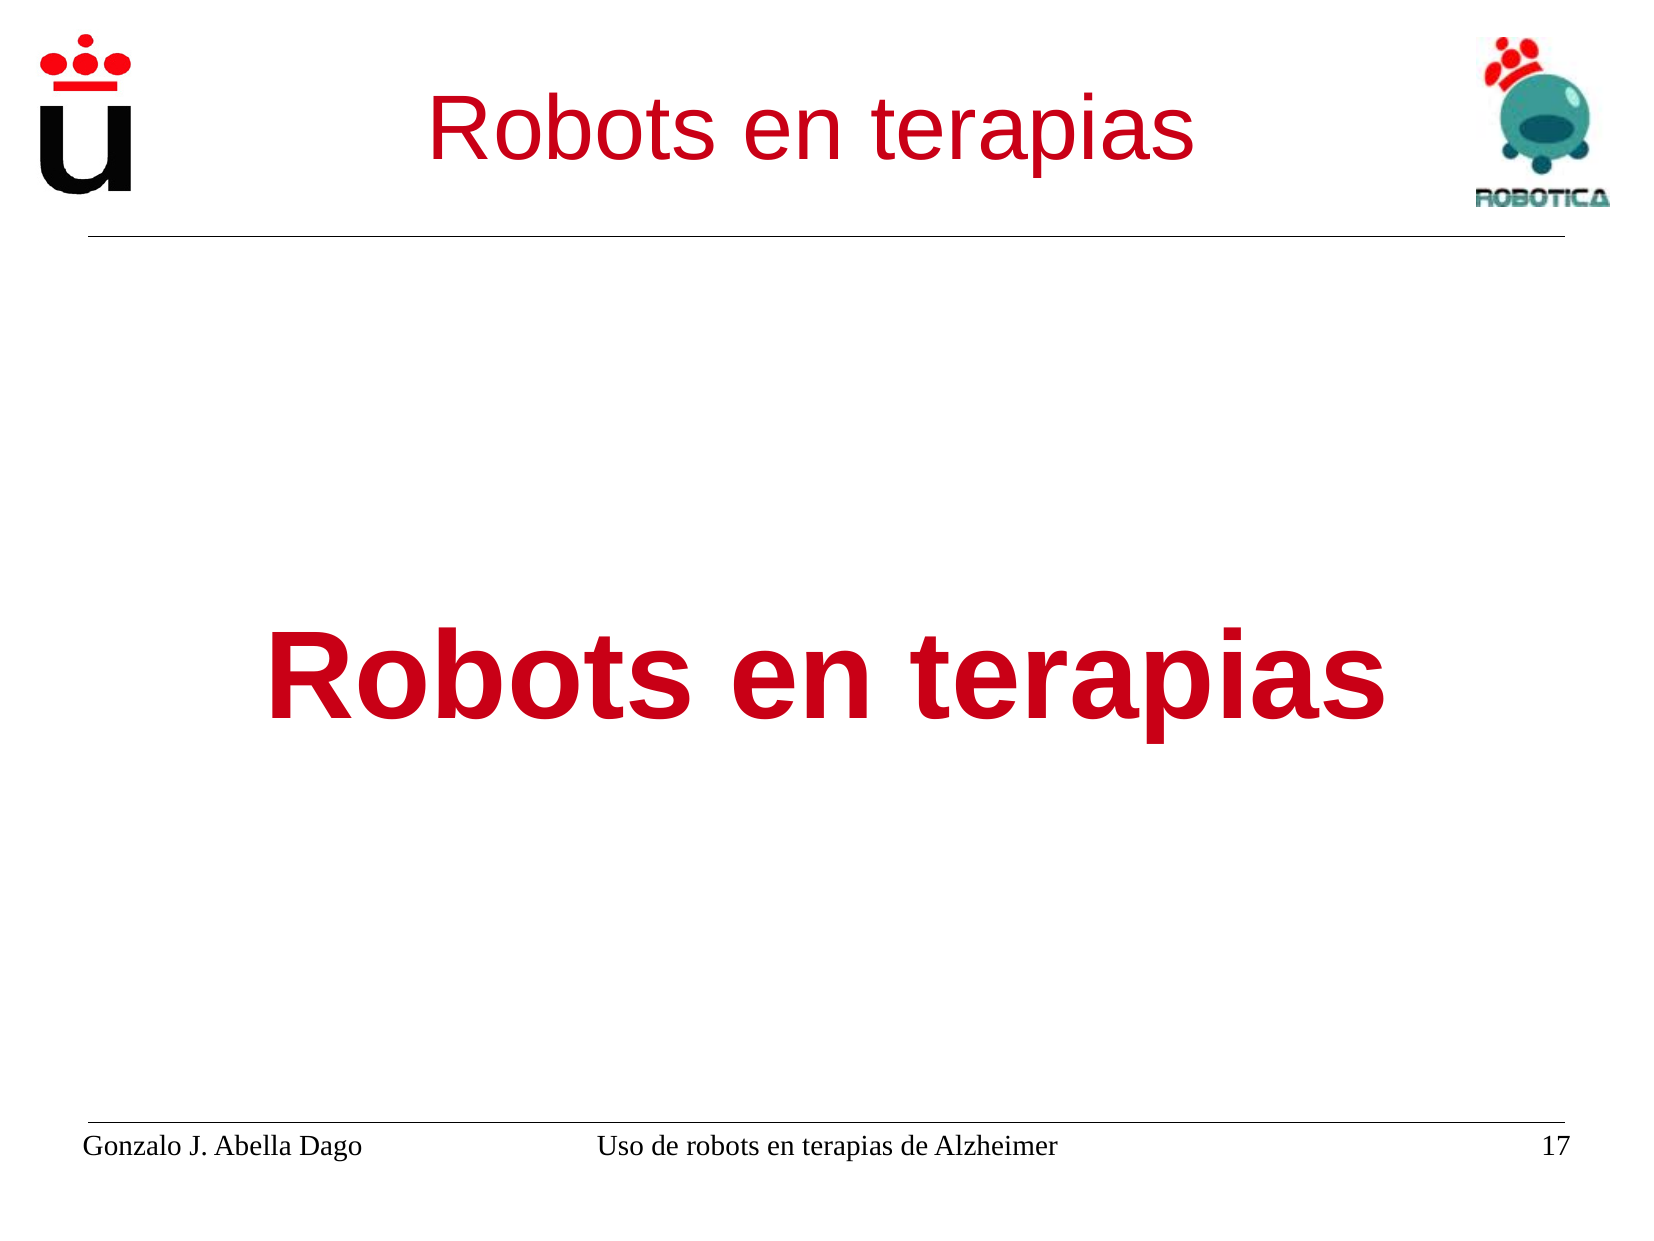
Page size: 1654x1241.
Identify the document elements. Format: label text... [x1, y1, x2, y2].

picture [1476, 37, 1610, 207]
subtitle Robots en terapias [82, 273, 1571, 1077]
title Robots en terapias [206, 76, 1418, 180]
picture [29, 29, 148, 207]
